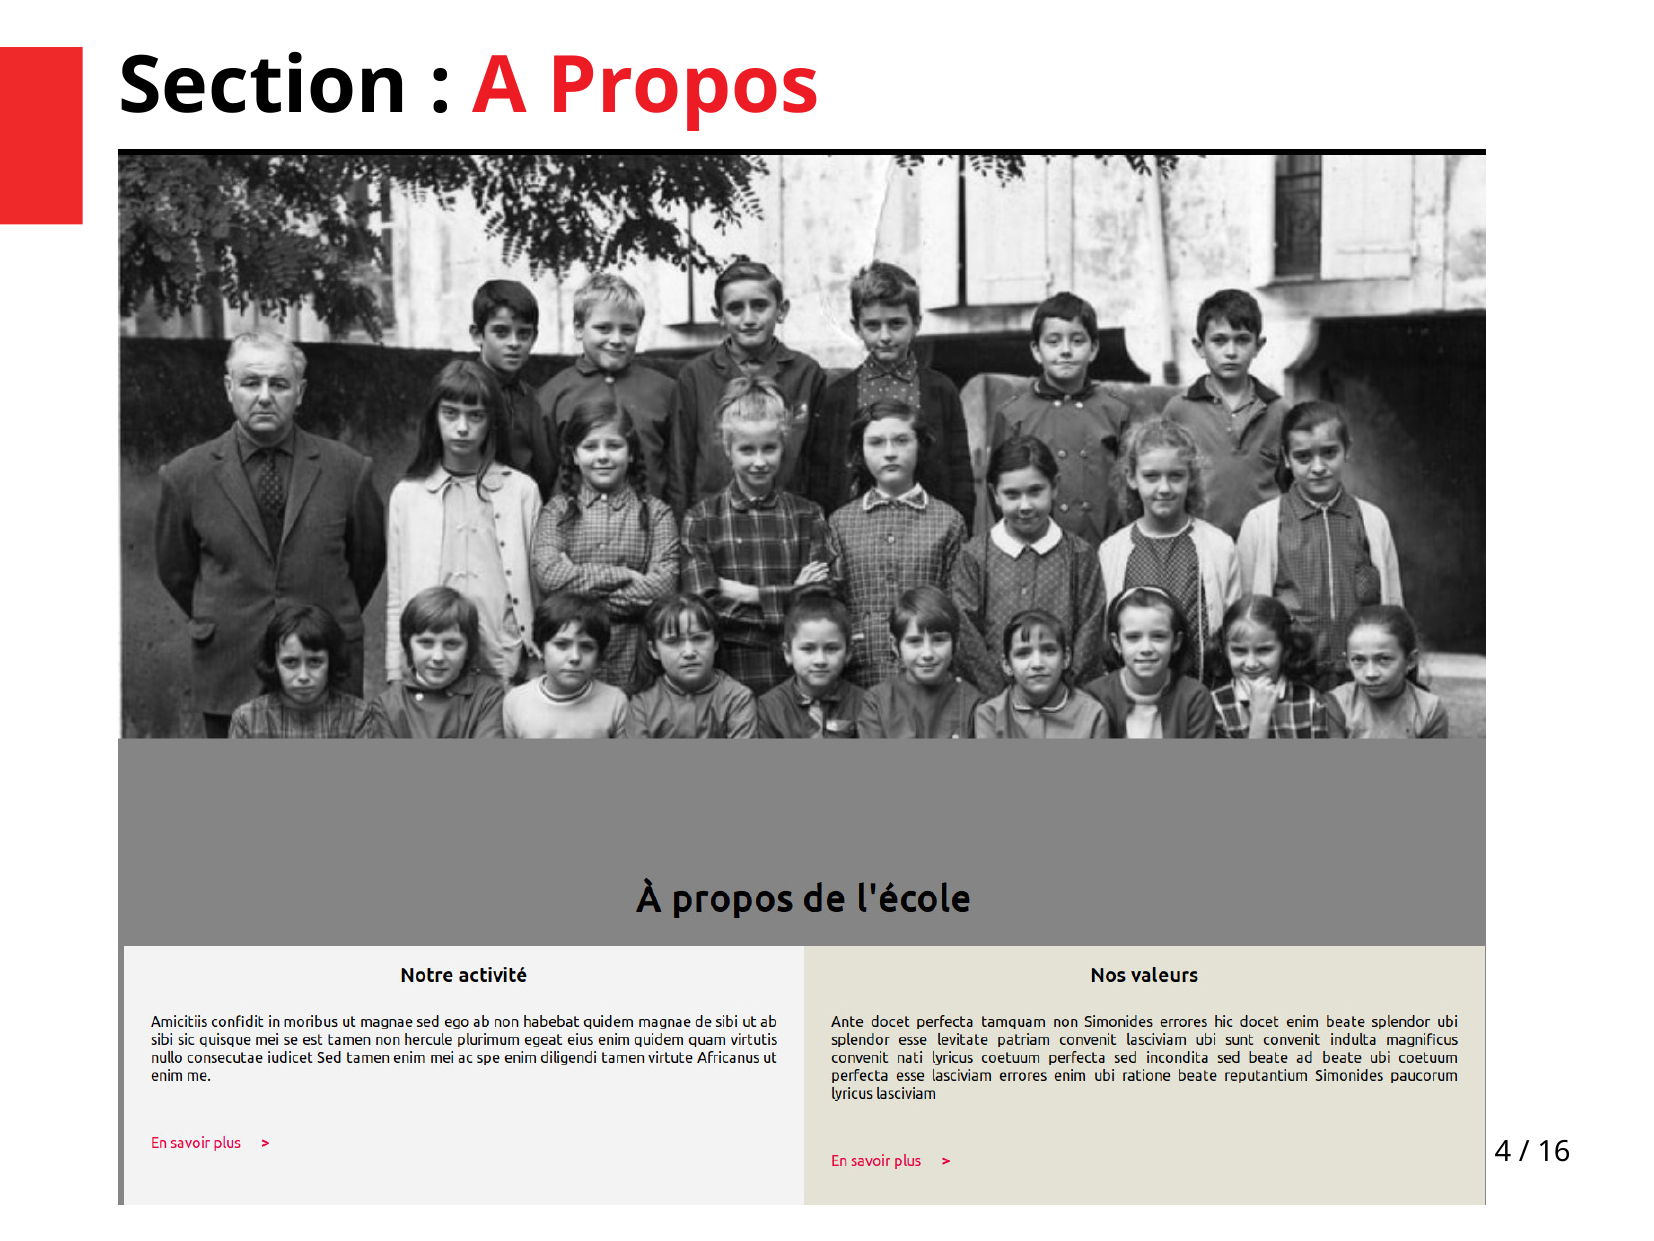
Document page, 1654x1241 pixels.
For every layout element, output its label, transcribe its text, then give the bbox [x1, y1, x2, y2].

picture [118, 149, 1486, 1205]
title Section : A Propos [118, 35, 1571, 128]
